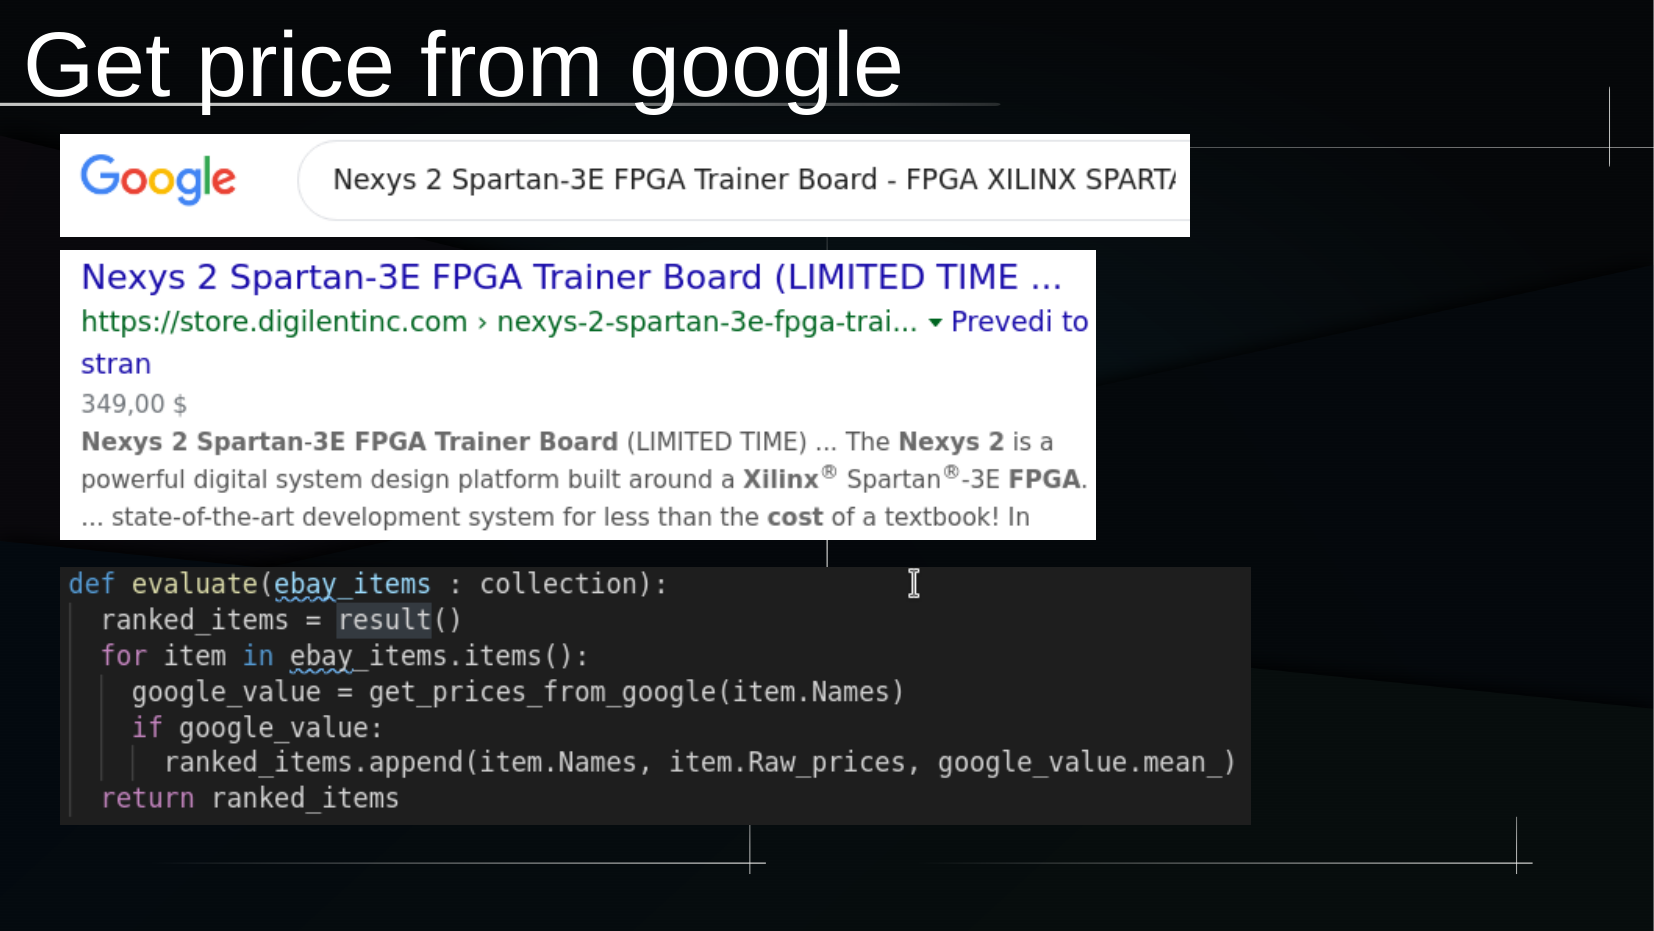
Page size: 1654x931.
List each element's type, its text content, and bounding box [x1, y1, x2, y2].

picture [0, 0, 1654, 931]
title Get price from google [23, 11, 1589, 119]
